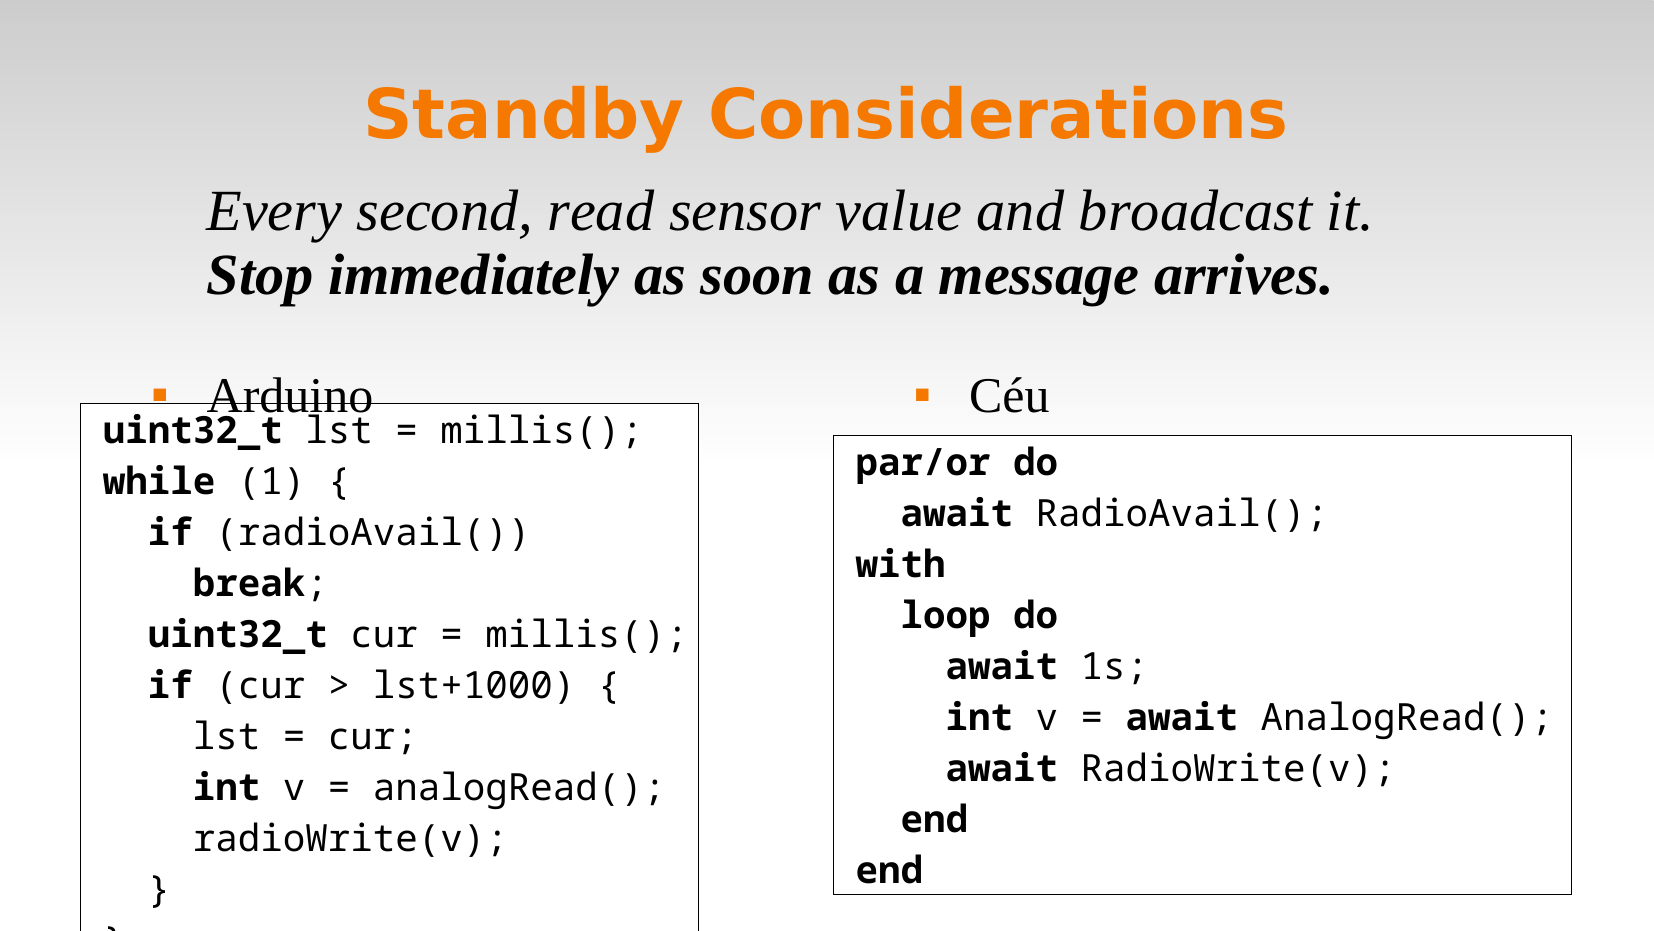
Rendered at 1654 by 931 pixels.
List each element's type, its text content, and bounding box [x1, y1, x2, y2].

title Standby Considerations [82, 37, 1571, 193]
list Céu [845, 368, 1572, 840]
list Every second, read sensor value and broadcast it. Stop immediately as soon as a message arrives. [82, 177, 1538, 338]
list Arduino [82, 368, 809, 851]
text_box par/or do await RadioAvail(); with loop do await 1s; int v = await AnalogRead(); await RadioWrite(v); end end [833, 469, 1572, 862]
text_box uint32_t lst = millis(); while (1) { if (radioAvail()) break; uint32_t cur = millis(); if (cur > lst+1000) { lst = cur; int v = analogRead(); radioWrite(v); } } [80, 444, 699, 924]
